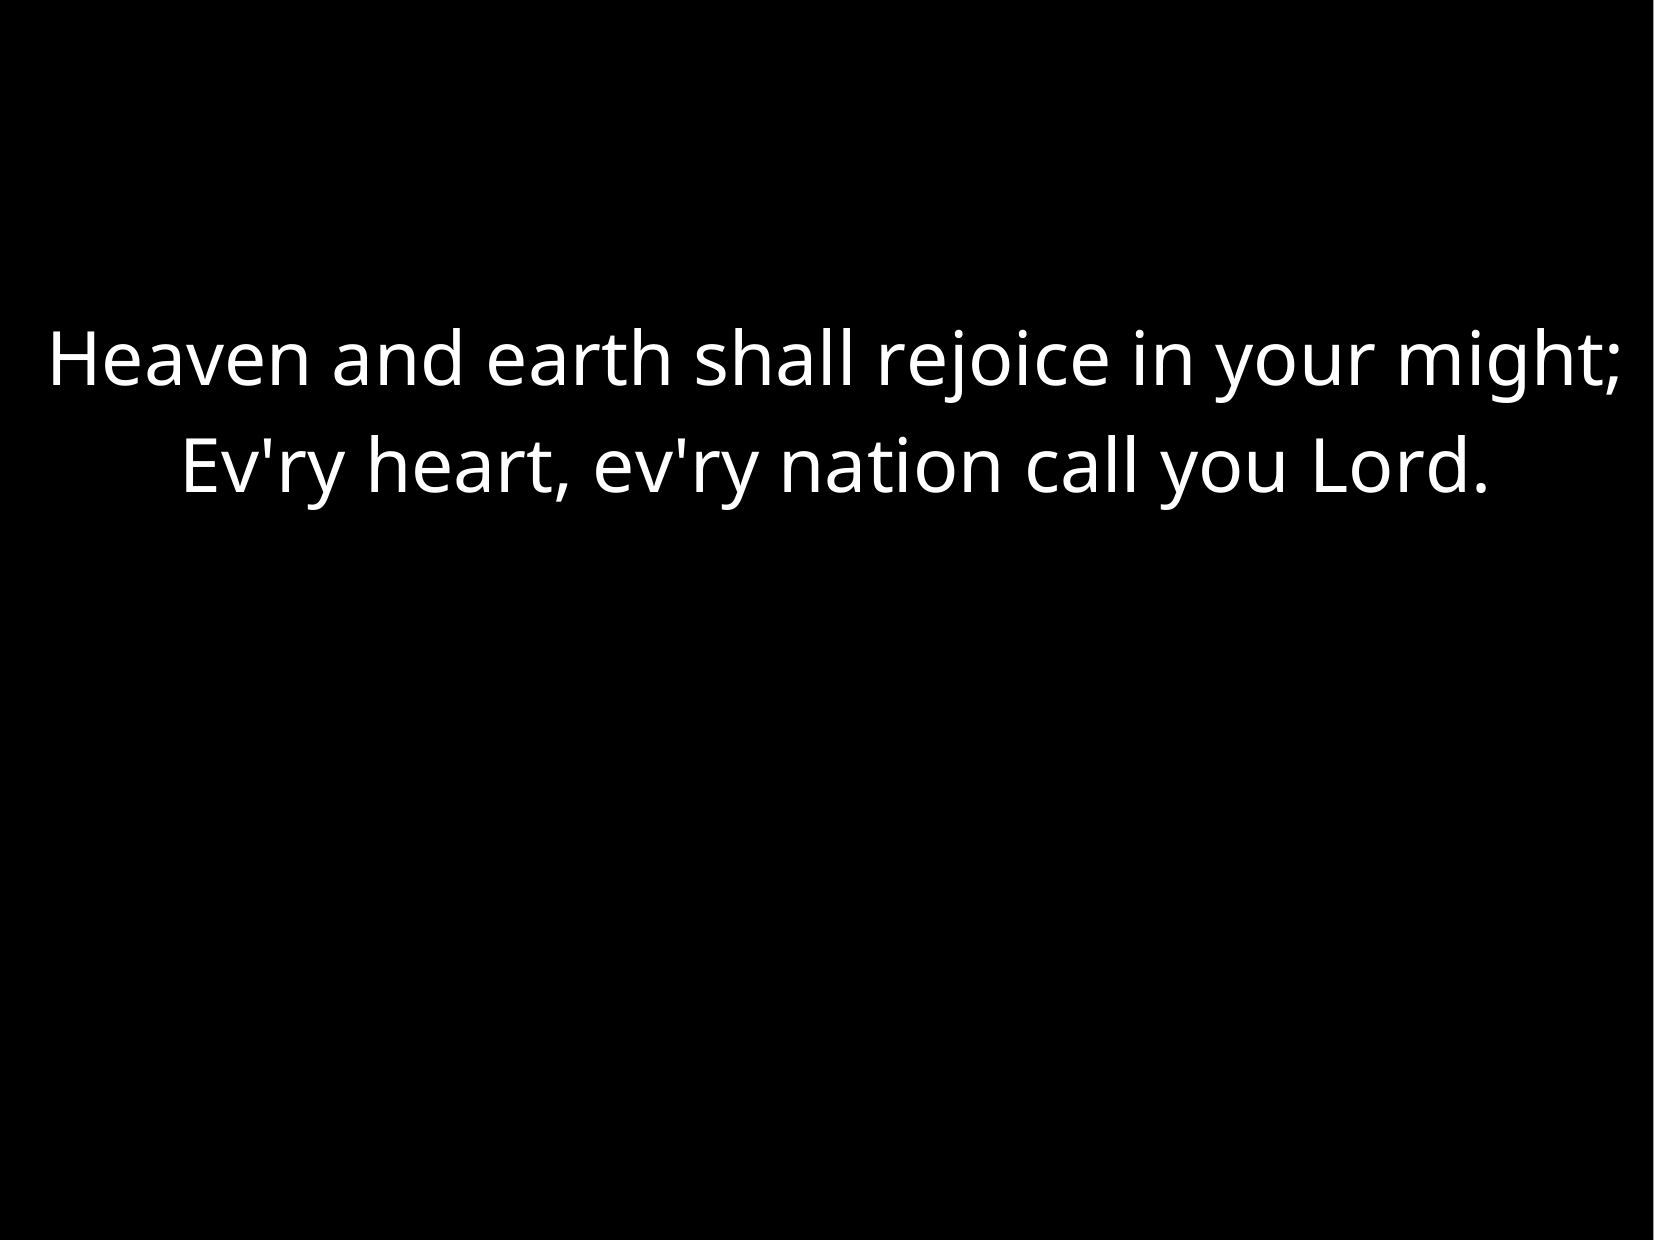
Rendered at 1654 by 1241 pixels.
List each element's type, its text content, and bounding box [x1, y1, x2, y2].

text_box Heaven and earth shall rejoice in your might; Ev'ry heart, ev'ry nation call you Lord. [0, 303, 1654, 1122]
